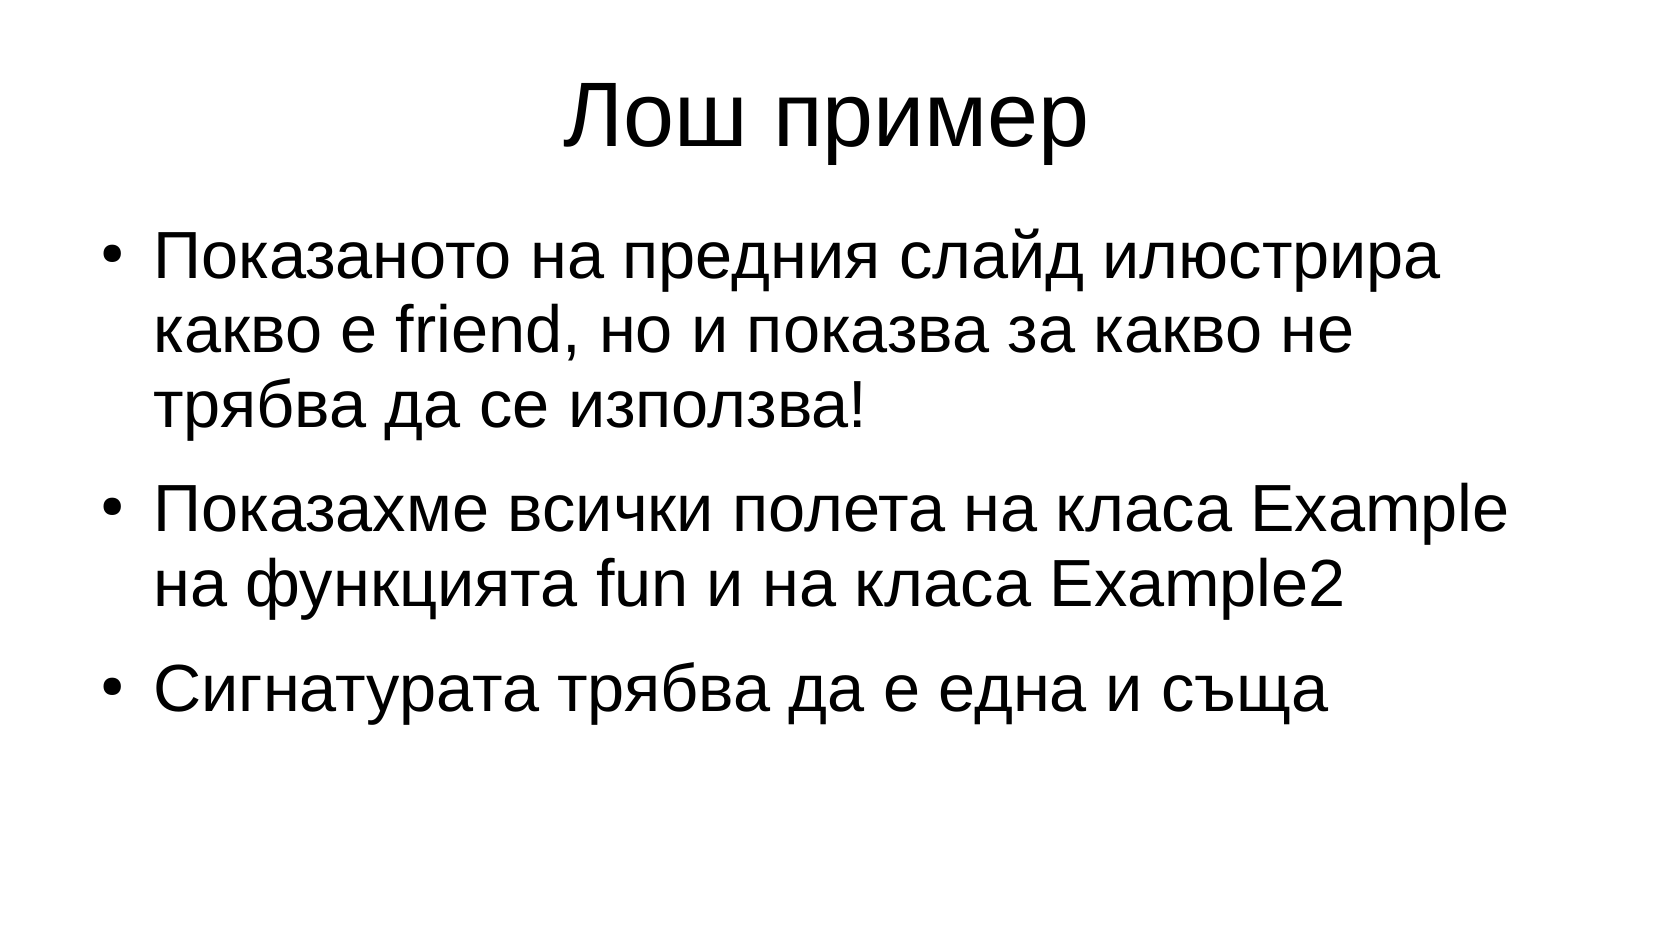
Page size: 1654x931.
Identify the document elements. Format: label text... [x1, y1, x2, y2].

title Лош пример [82, 37, 1571, 193]
list Показаното на предния слайд илюстрира какво е friend, но и показва за какво не трябва да се използва! Показахме всички полета на класа Example на функцията fun и на класа Example2 Сигнатурата трябва да е една и съща [82, 217, 1571, 758]
